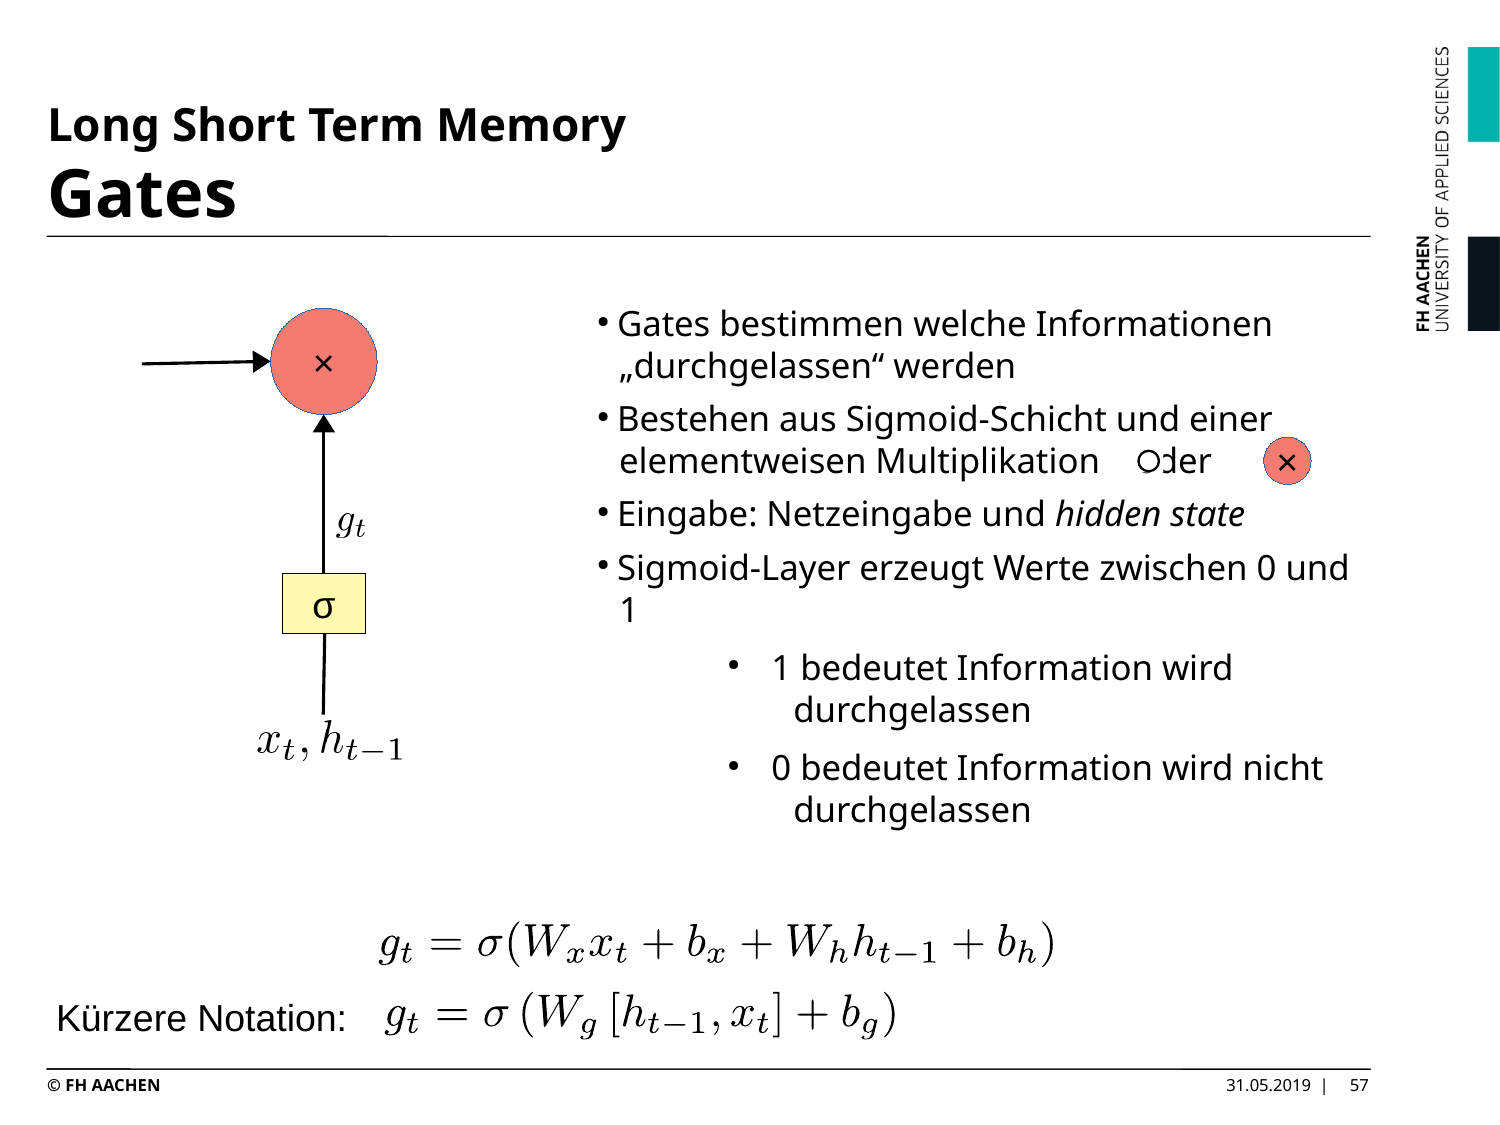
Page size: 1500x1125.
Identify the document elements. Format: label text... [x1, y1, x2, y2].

text_box × [1263, 437, 1312, 485]
text_box [377, 921, 1058, 968]
text_box Kürzere Notation: [41, 986, 396, 1047]
picture [336, 513, 365, 538]
list Gates bestimmen welche Informationen „durchgelassen“ werden Bestehen aus Sigmoid-Schicht und einer elementweisen Multiplikation oder Eingabe: Netzeingabe und hidden state Sigmoid-Layer erzeugt Werte zwischen 0 und 1 1 bedeutet Information wird durchgelassen 0 bedeutet Information wird nicht durchgelassen [566, 301, 1371, 833]
text_box × [270, 308, 378, 415]
text_box σ [282, 573, 366, 634]
picture [1404, 47, 1500, 331]
text_box [383, 991, 900, 1040]
title Long Short Term Memory Gates [47, 88, 1371, 231]
picture [257, 720, 402, 761]
text_box [1134, 449, 1164, 473]
